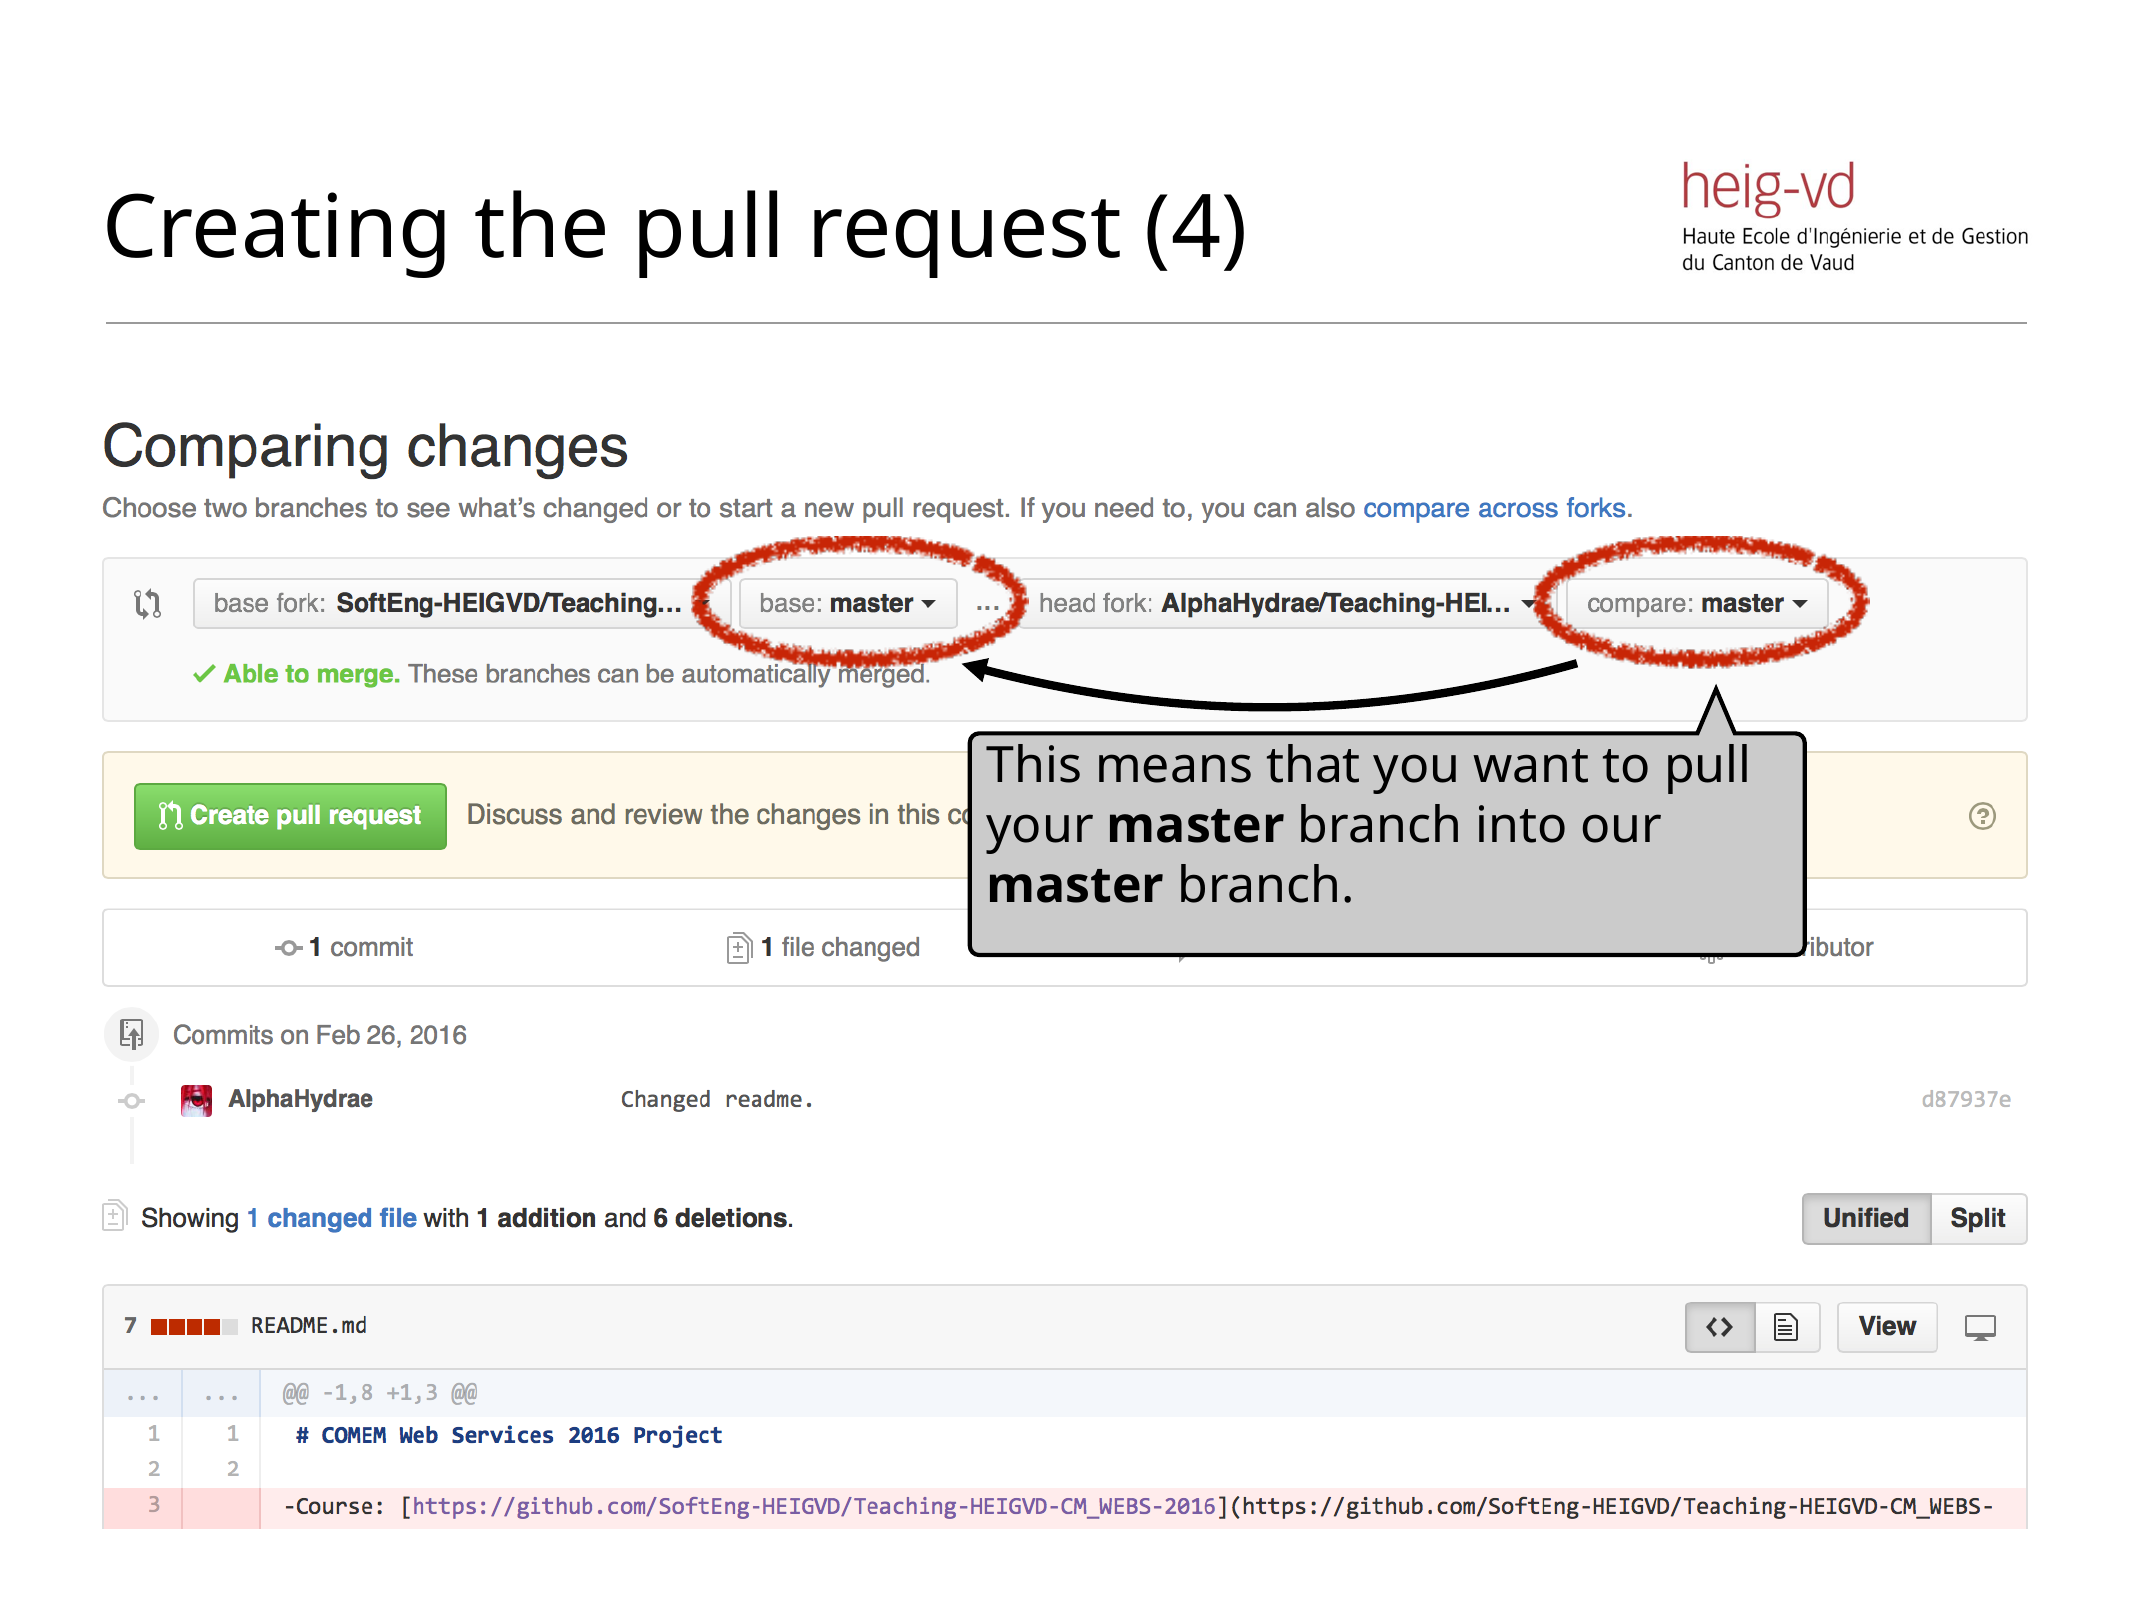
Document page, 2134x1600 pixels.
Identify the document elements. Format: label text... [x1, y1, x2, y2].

title Creating the pull request (4) [93, 54, 2040, 284]
picture [84, 401, 2049, 1529]
text_box This means that you want to pull your master branch into our master branch. [969, 689, 1805, 956]
